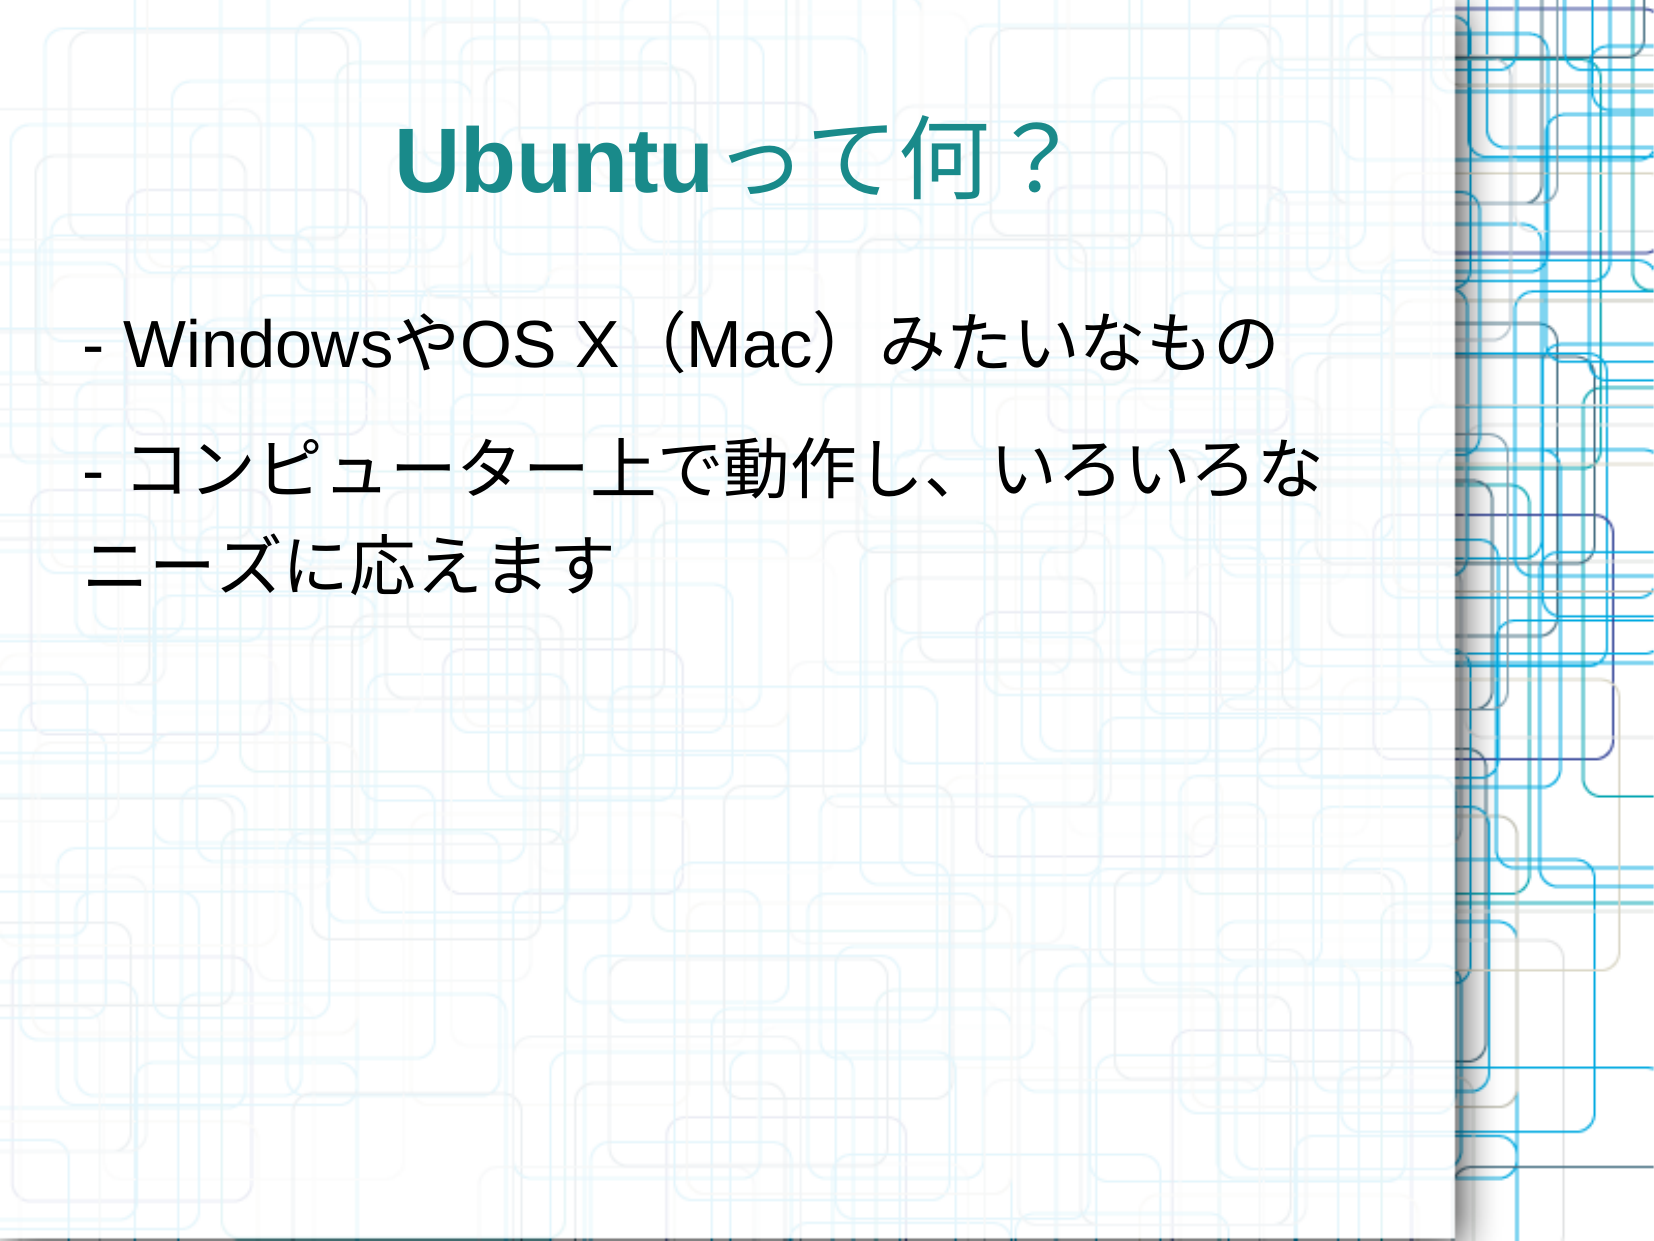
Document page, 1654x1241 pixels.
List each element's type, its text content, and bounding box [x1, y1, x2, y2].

list - WindowsやOS X（Mac）みたいなもの - コンピューター上で動作し、いろいろなニーズに応えます [82, 290, 1418, 1010]
picture [0, 0, 1654, 1241]
title Ubuntuって何？ [59, 49, 1418, 257]
